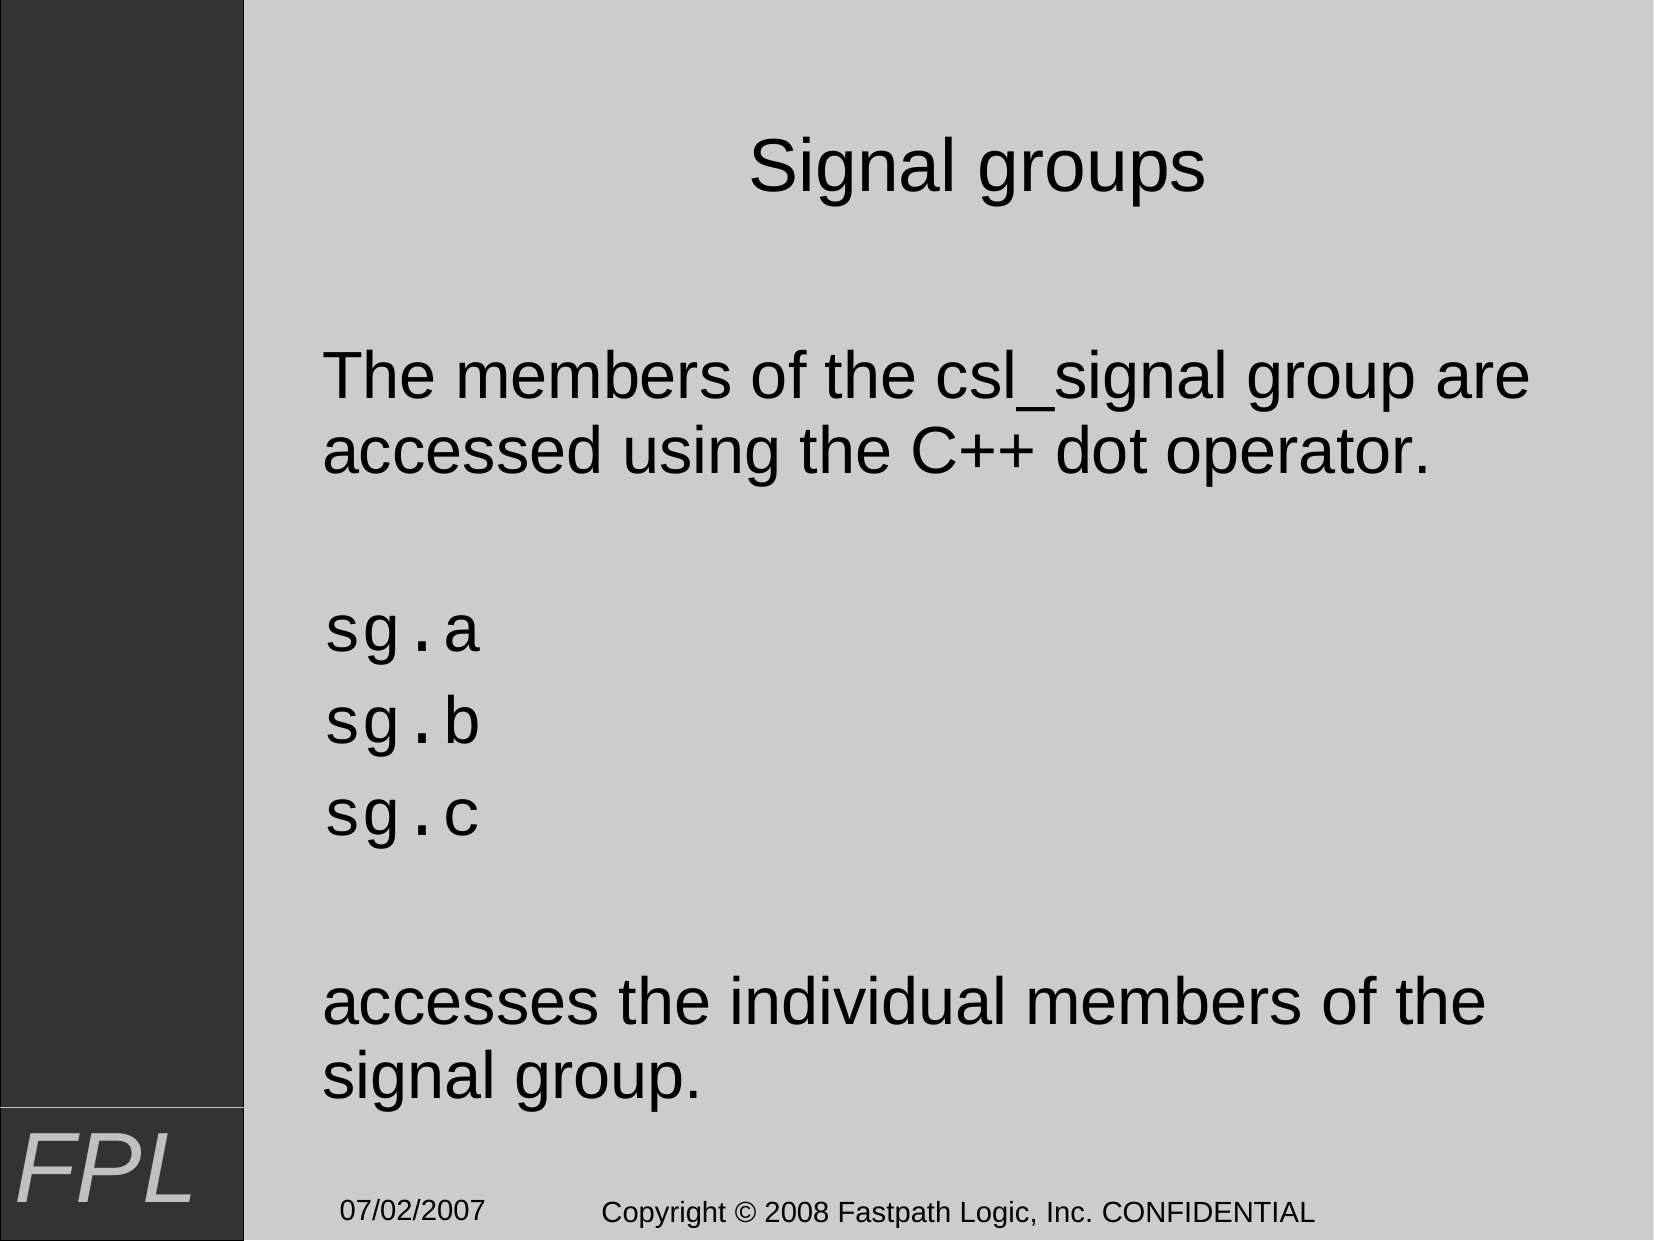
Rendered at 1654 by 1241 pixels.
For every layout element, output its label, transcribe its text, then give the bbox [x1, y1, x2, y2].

title Signal groups [427, 57, 1530, 264]
subtitle The members of the csl_signal group are accessed using the C++ dot operator. sg.a sg.b sg.c accesses the individual members of the signal group. [322, 264, 1635, 1187]
